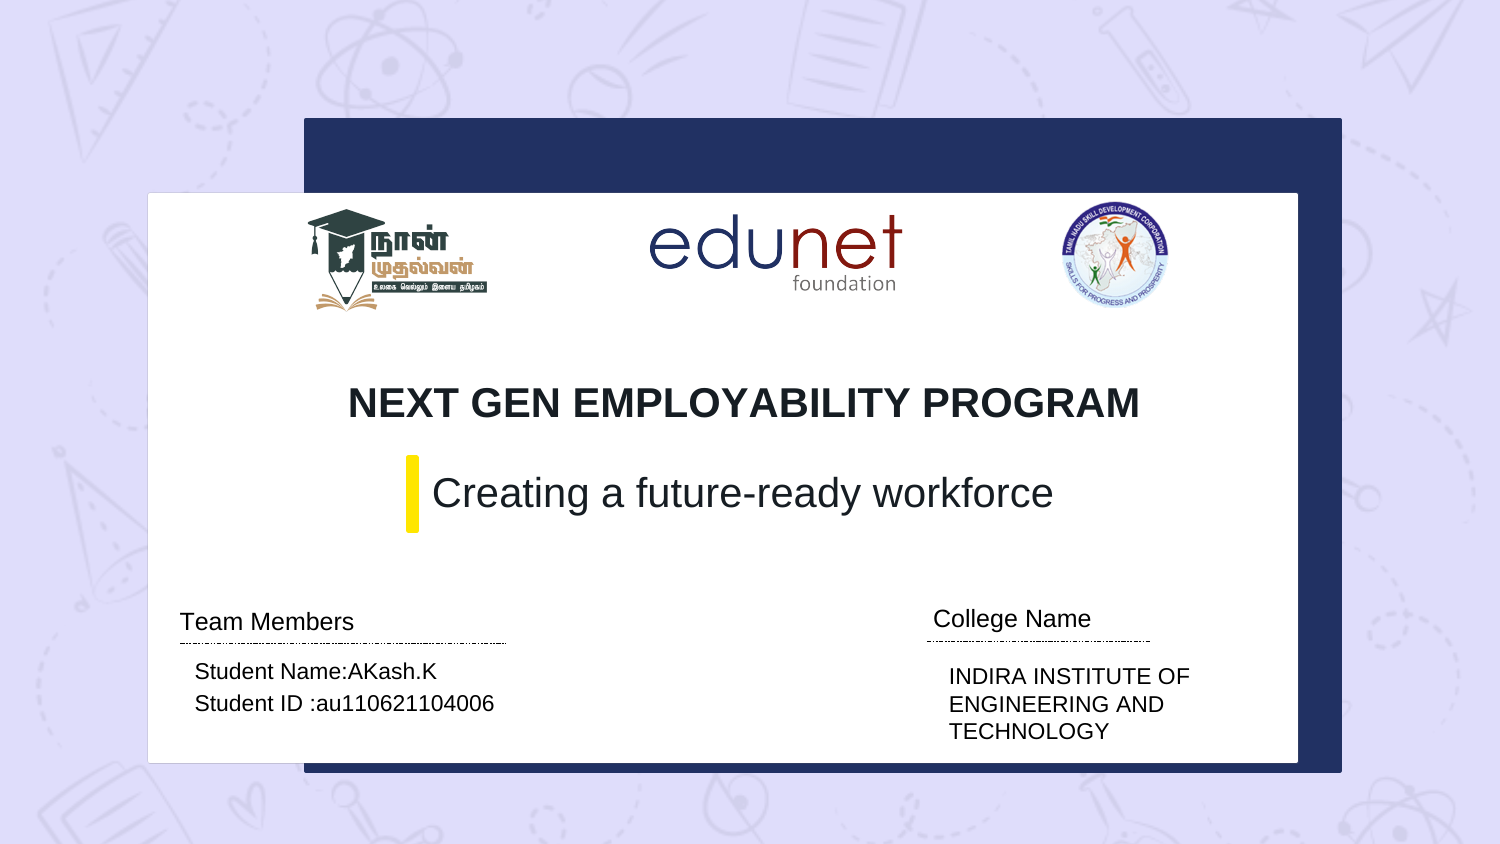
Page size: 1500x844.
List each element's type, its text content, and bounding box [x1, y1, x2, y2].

picture [2, 0, 1500, 844]
text_box NEXT GEN EMPLOYABILITY PROGRAM [332, 368, 1158, 435]
text_box Student Name:AKash.K Student ID :au110621104006 [179, 648, 524, 724]
text_box Team Members [164, 597, 404, 643]
text_box [150, 120, 1340, 771]
text_box Creating a future-ready workforce [416, 458, 1077, 525]
text_box INDIRA INSTITUTE OF ENGINEERING AND TECHNOLOGY [933, 654, 1278, 751]
text_box College Name [918, 595, 1158, 641]
